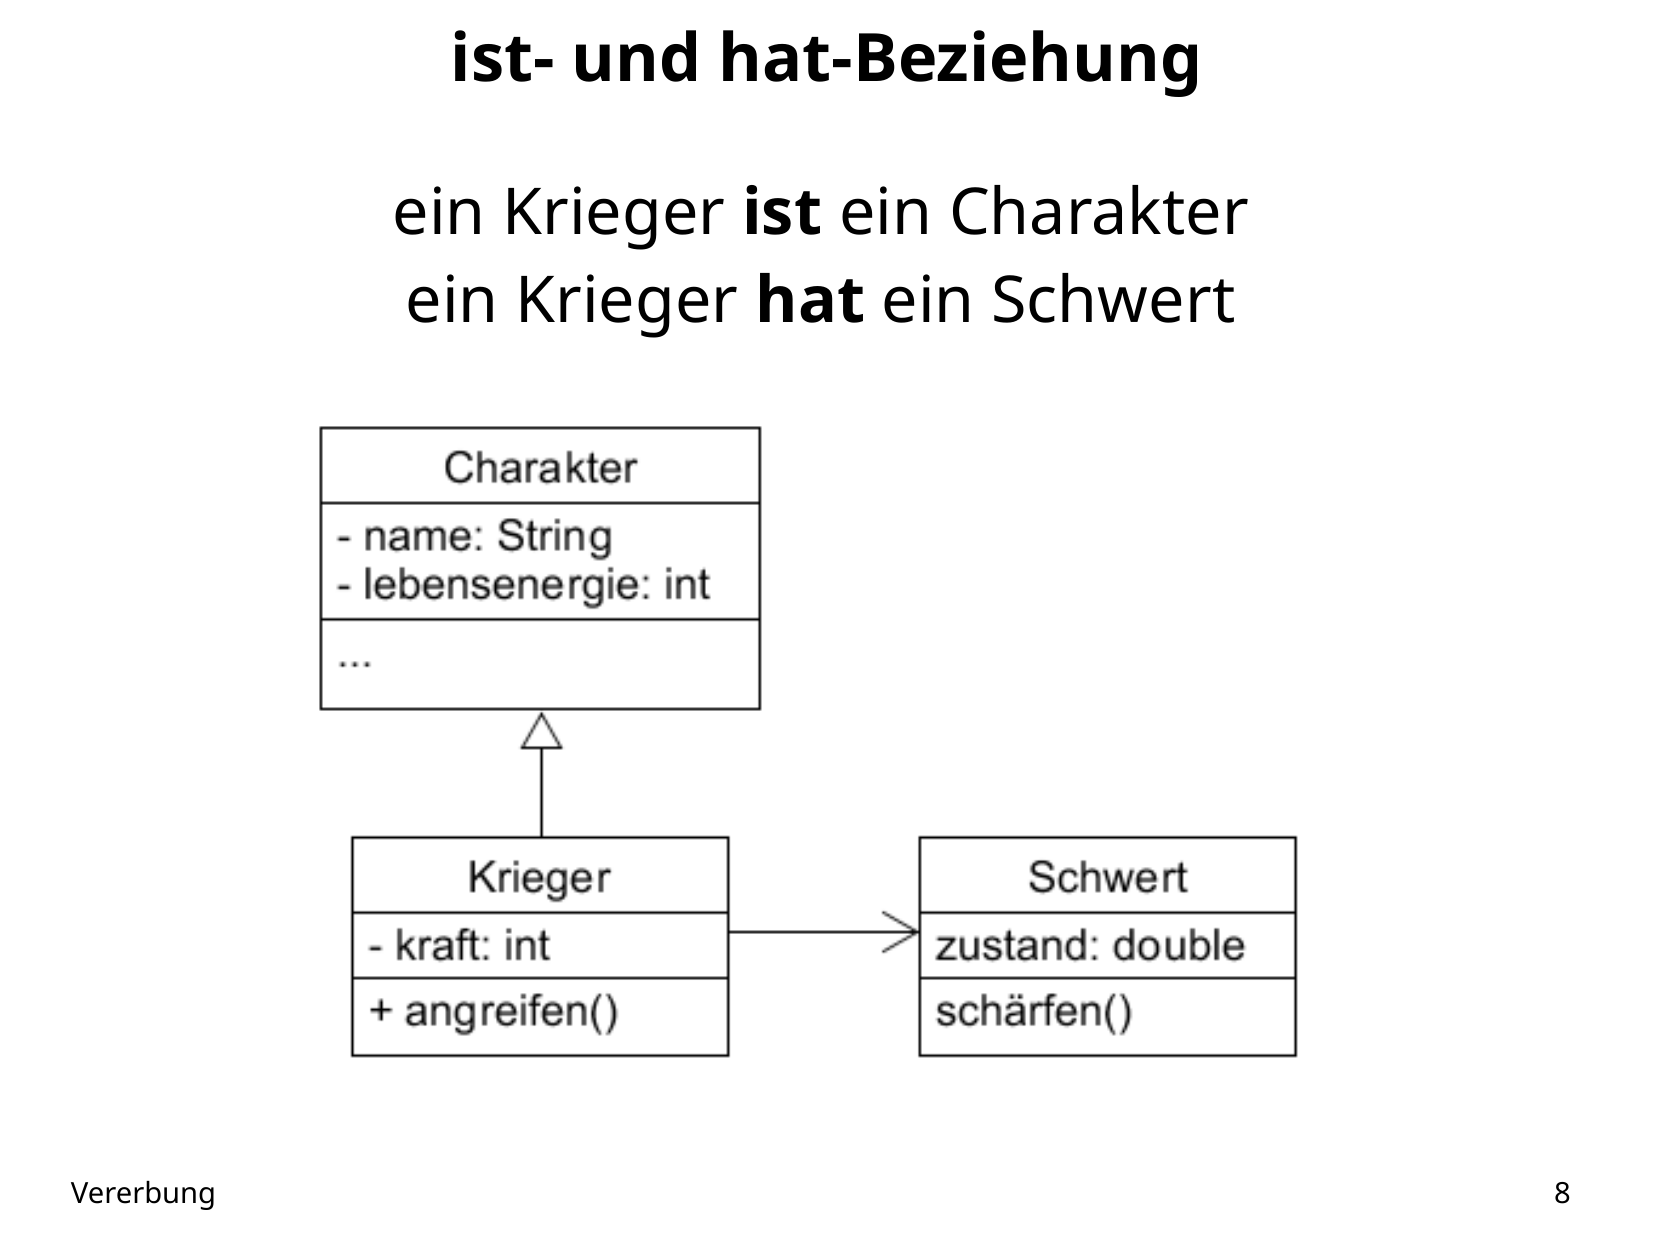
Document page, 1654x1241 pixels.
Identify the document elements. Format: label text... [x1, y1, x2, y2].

list ein Krieger ist ein Charakter ein Krieger hat ein Schwert [70, 165, 1571, 343]
title ist- und hat-Beziehung [0, 5, 1654, 107]
picture [318, 425, 1300, 1060]
